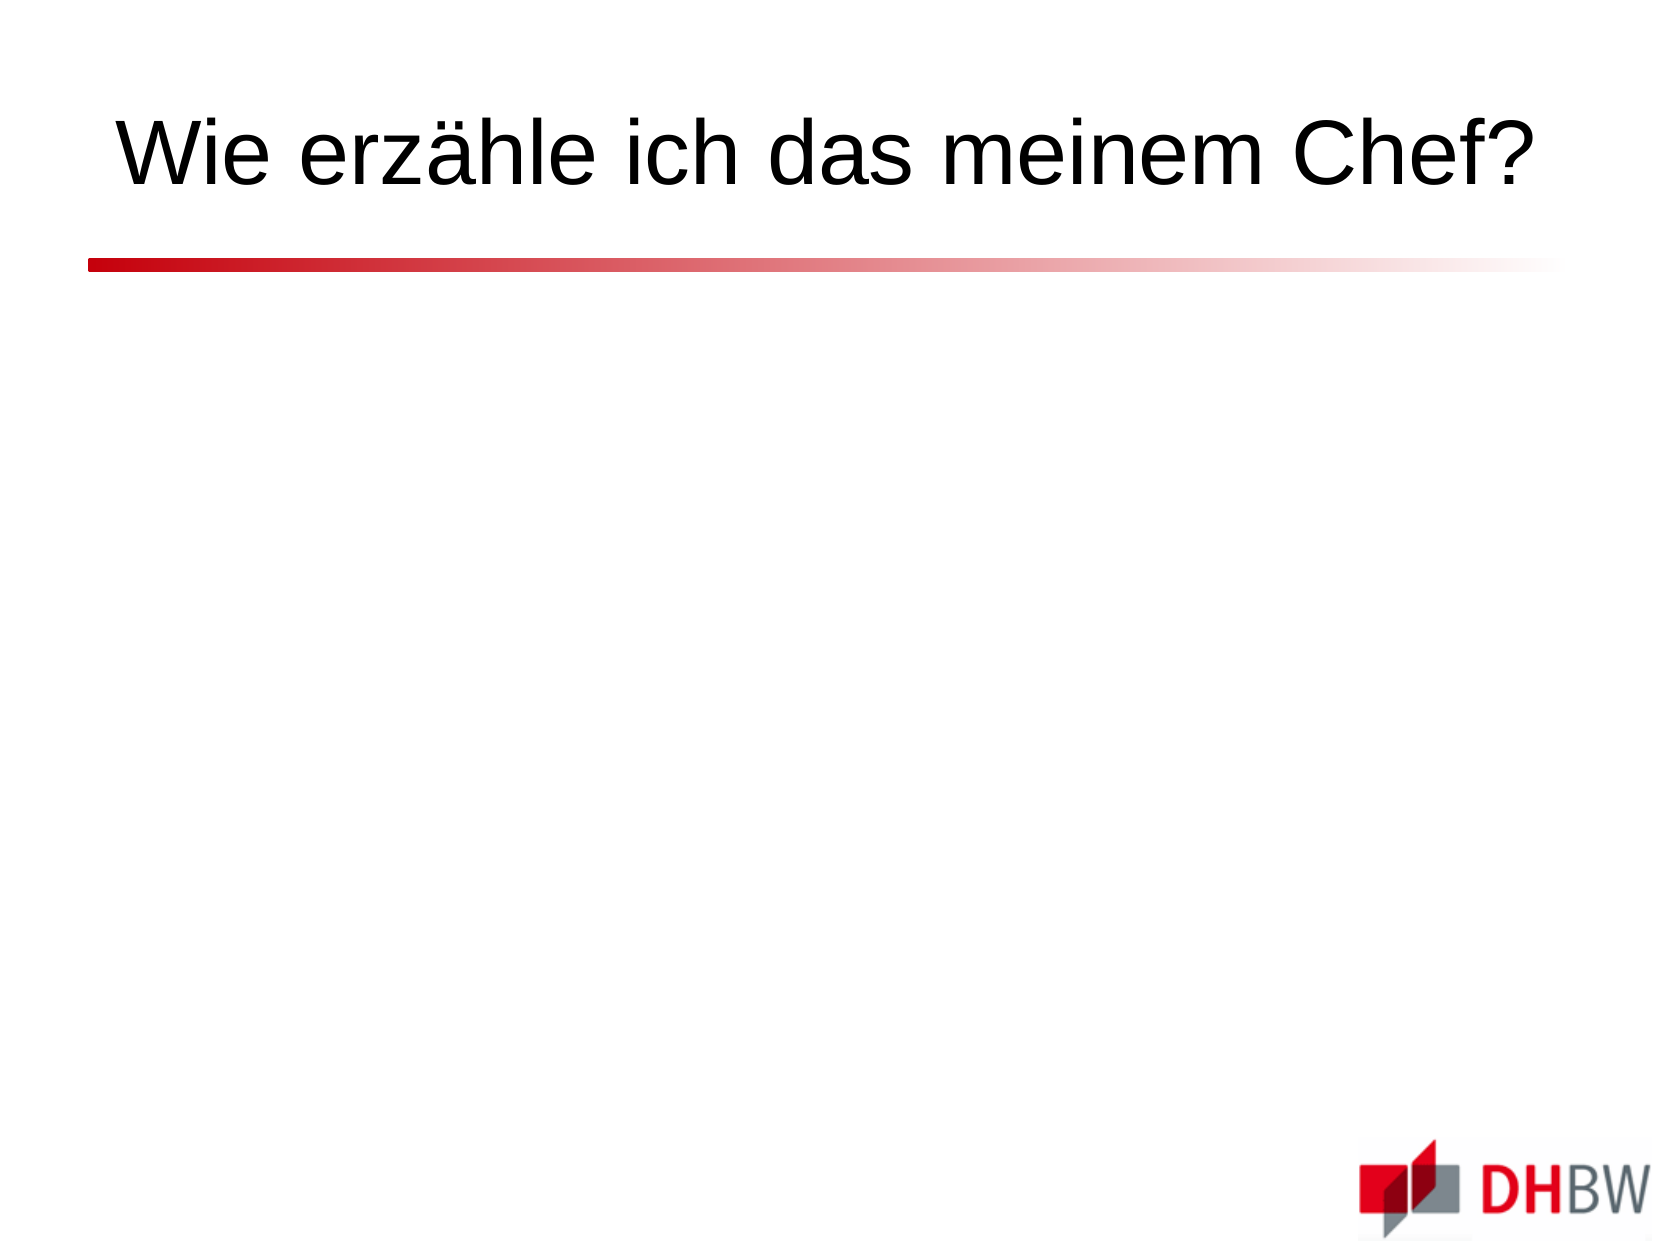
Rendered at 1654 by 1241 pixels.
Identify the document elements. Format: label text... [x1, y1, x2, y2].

title Wie erzähle ich das meinem Chef? [82, 56, 1571, 250]
picture [1358, 1137, 1652, 1241]
